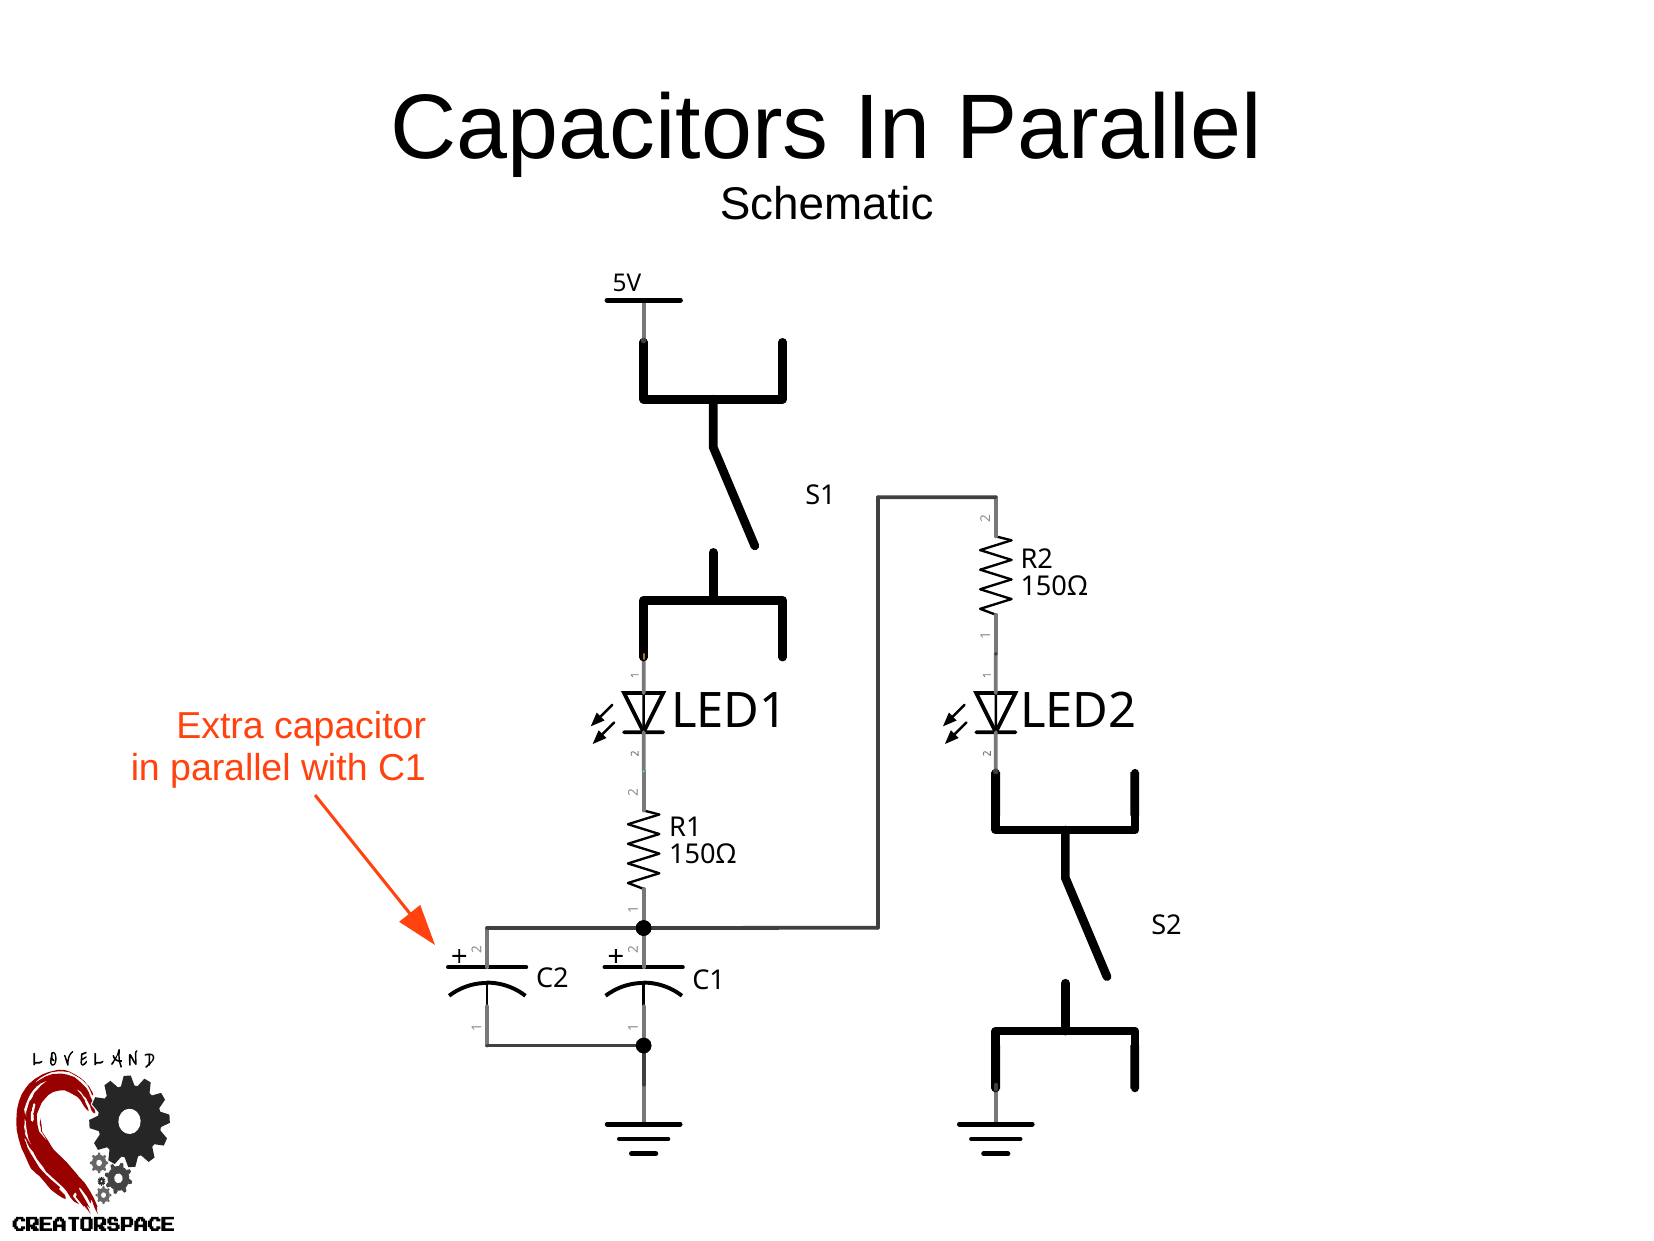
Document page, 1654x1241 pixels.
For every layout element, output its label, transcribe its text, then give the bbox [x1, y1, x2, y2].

title Capacitors In Parallel Schematic [82, 49, 1571, 257]
text_box Extra capacitor in parallel with C1 [116, 697, 441, 797]
picture [443, 262, 1193, 1163]
